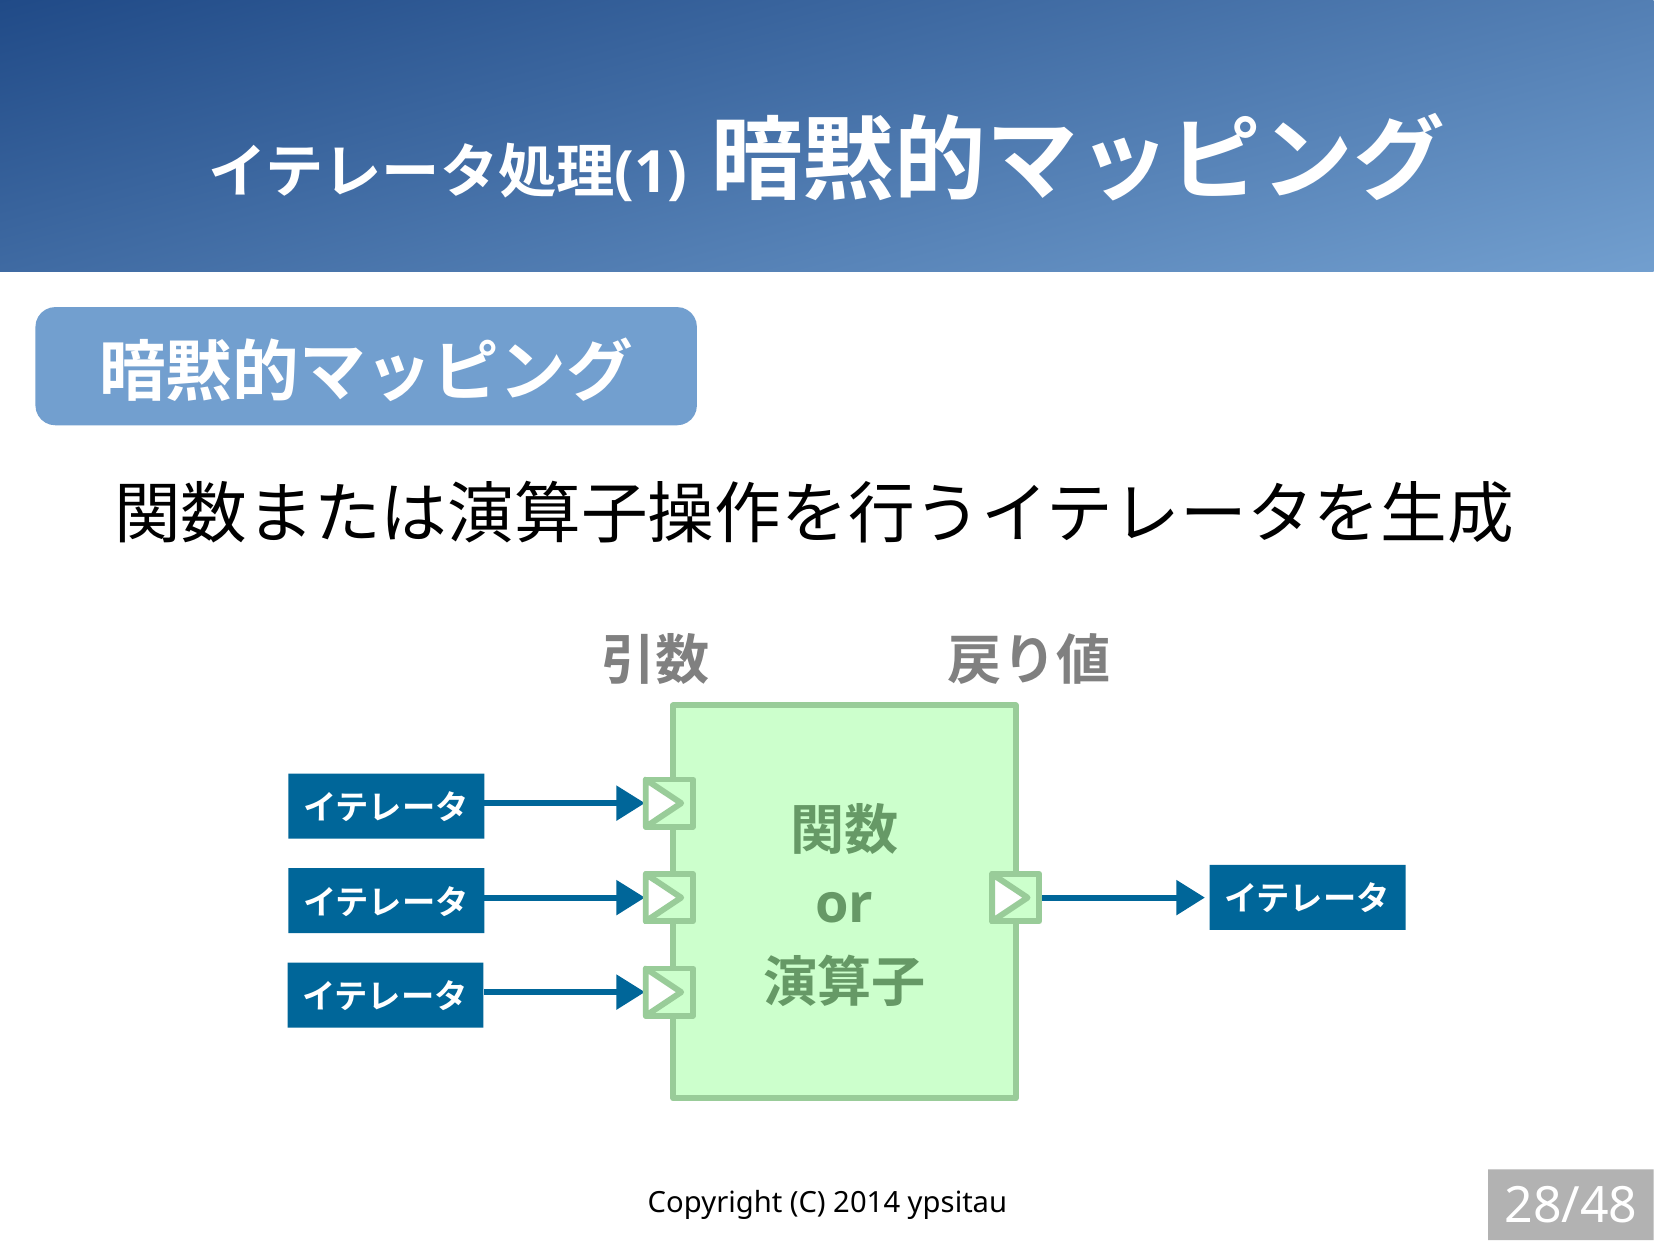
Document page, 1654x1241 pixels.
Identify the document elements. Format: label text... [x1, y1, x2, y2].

text_box 暗黙的マッピング [35, 307, 697, 426]
text_box イテレータ [288, 868, 485, 934]
text_box 引数 [586, 609, 725, 706]
text_box [645, 968, 694, 1016]
text_box [992, 874, 1040, 922]
text_box イテレータ [287, 962, 484, 1028]
title イテレータ処理(1) 暗黙的マッピング [82, 49, 1571, 257]
text_box イテレータ [1209, 864, 1406, 930]
text_box 関数 or 演算子 [673, 705, 1016, 1099]
text_box 戻り値 [933, 609, 1126, 706]
text_box [645, 779, 694, 827]
text_box 関数または演算子操作を行うイテレータを生成 [99, 452, 1531, 567]
text_box イテレータ [288, 773, 485, 839]
text_box [645, 874, 694, 922]
